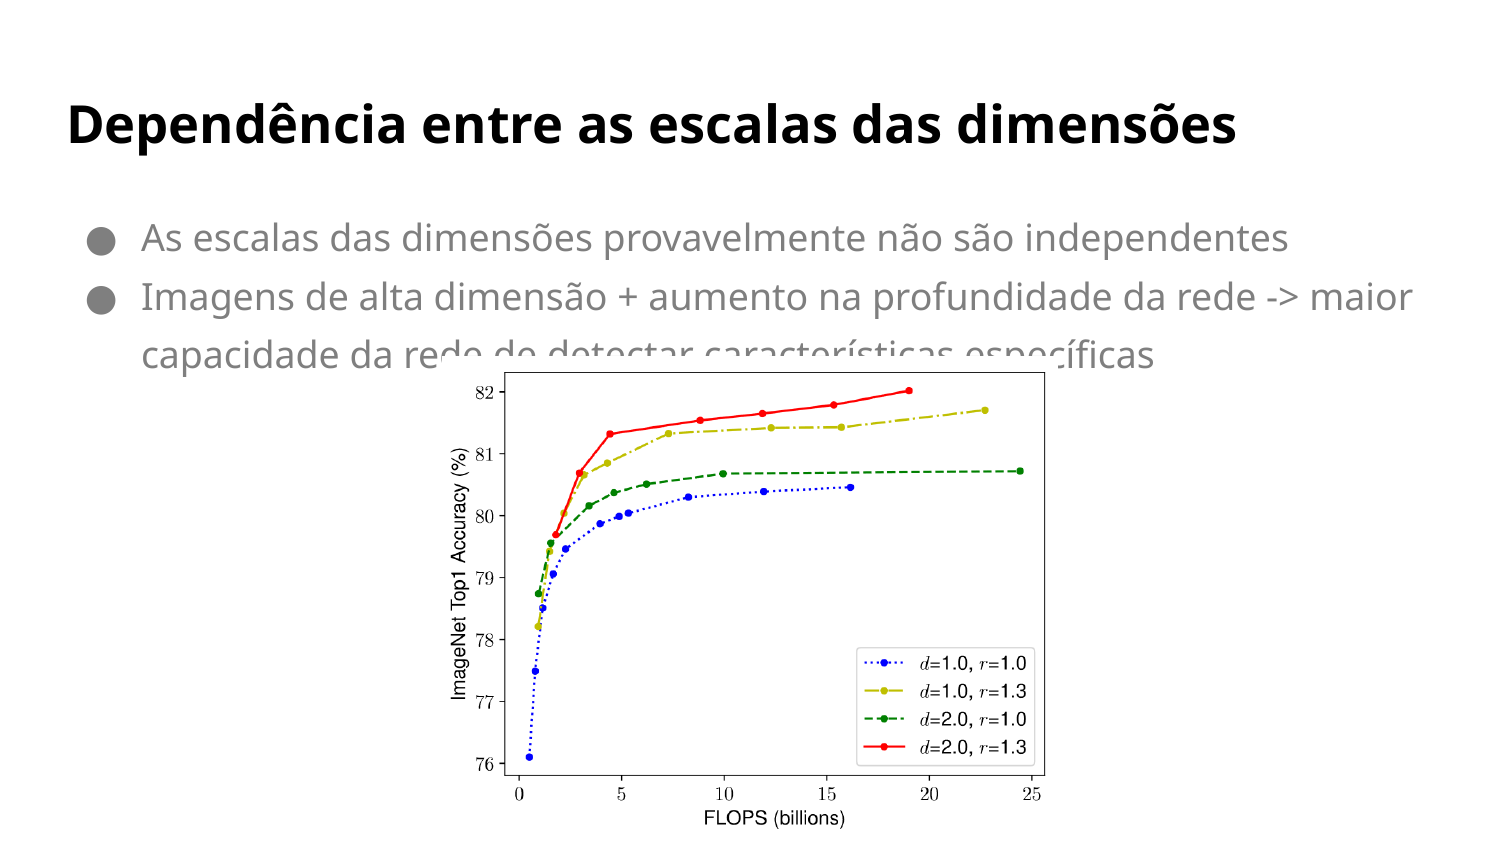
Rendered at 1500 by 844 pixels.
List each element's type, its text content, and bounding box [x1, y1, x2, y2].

picture [442, 356, 1058, 832]
list As escalas das dimensões provavelmente não são independentes Imagens de alta dimensão + aumento na profundidade da rede -> maior capacidade da rede de detectar características específicas [51, 189, 1449, 750]
title Dependência entre as escalas das dimensões [51, 72, 1449, 176]
